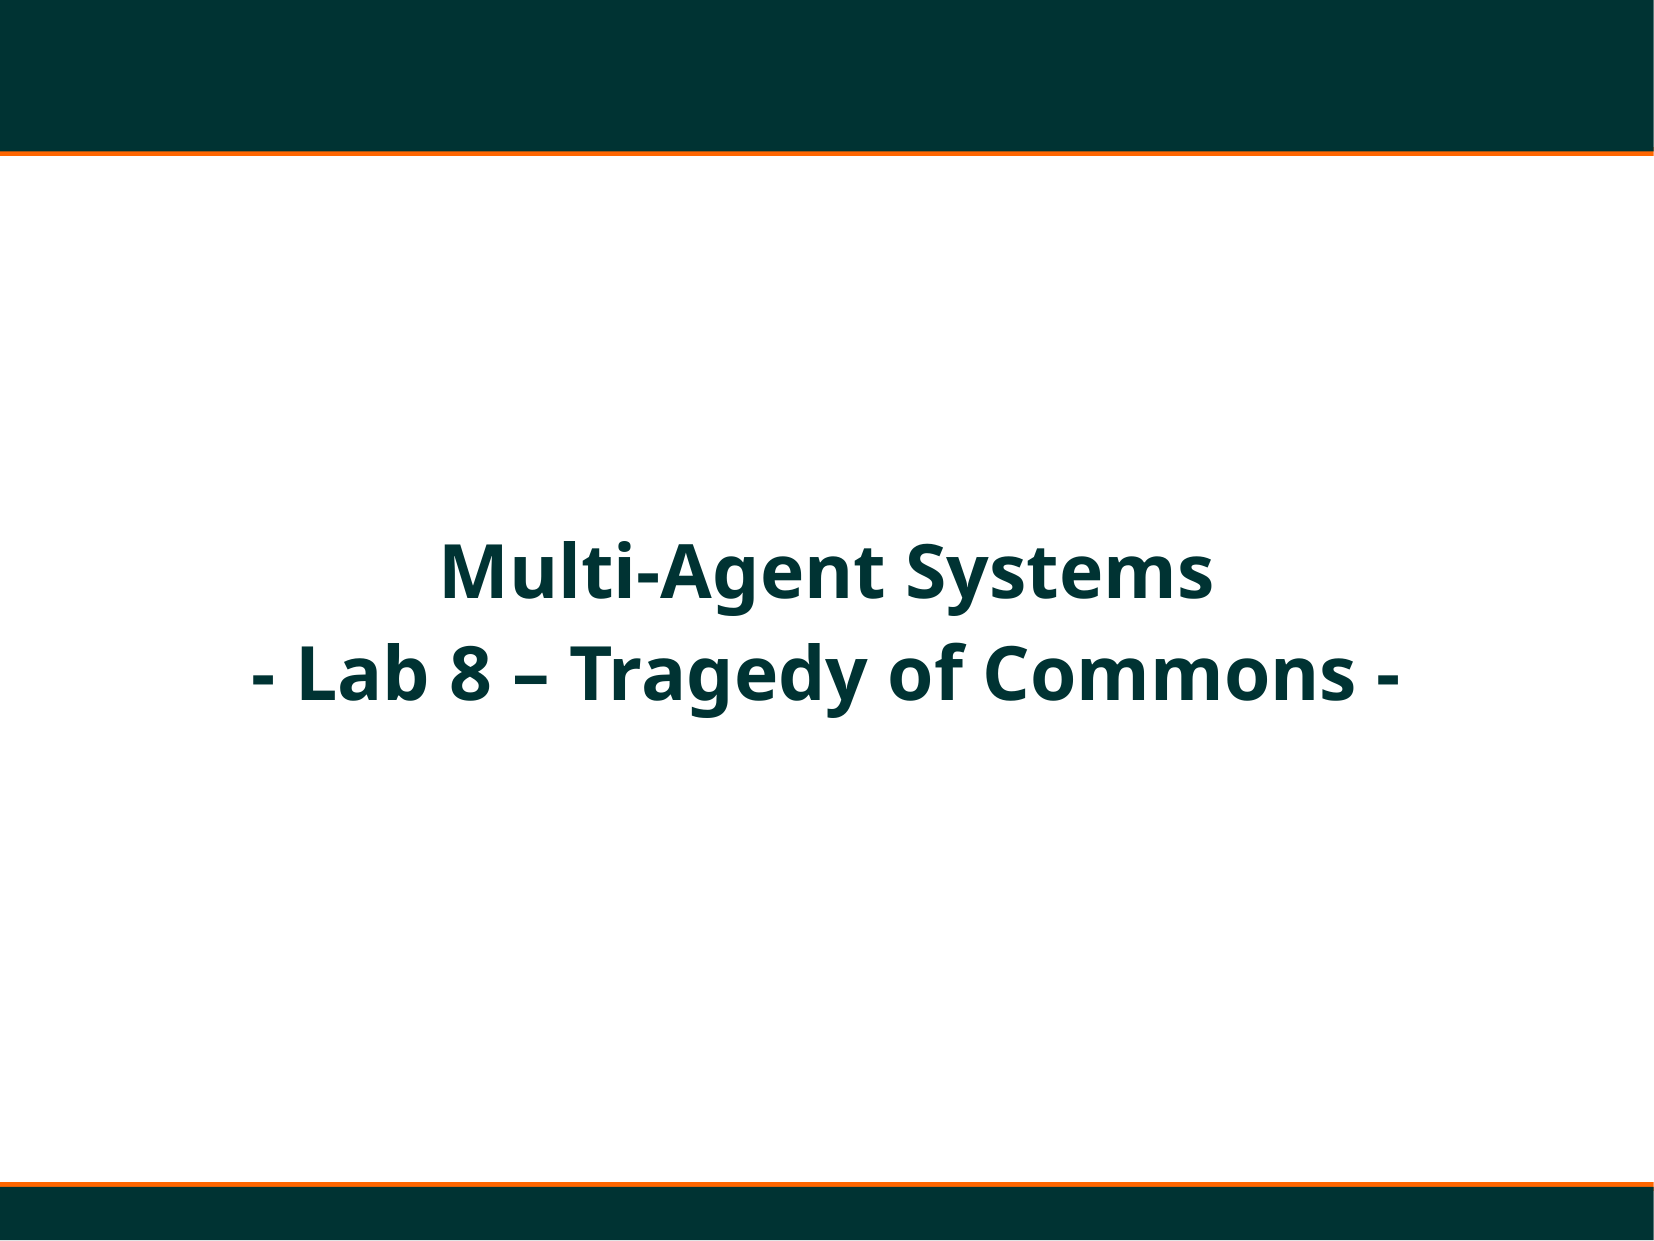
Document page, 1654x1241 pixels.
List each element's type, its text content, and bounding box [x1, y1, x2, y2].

subtitle Multi-Agent Systems - Lab 8 – Tragedy of Commons - [162, 269, 1492, 971]
